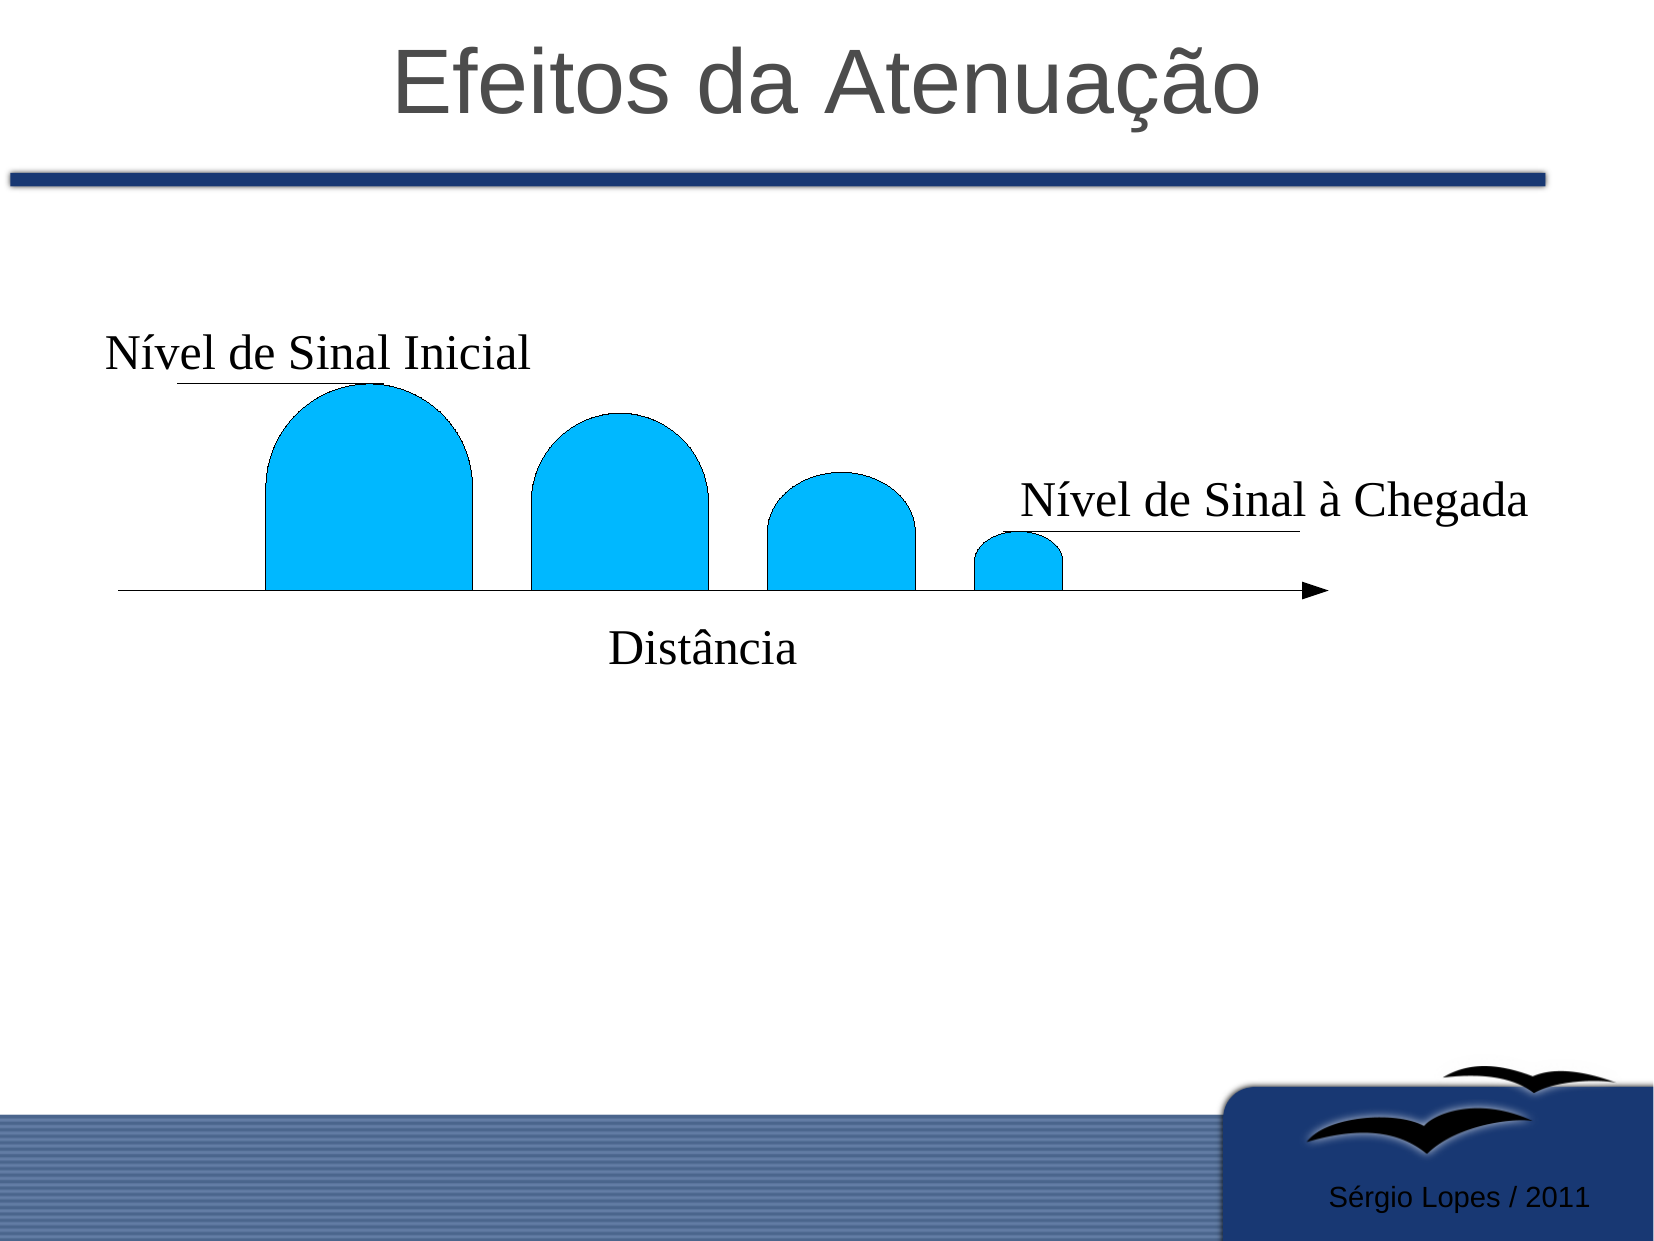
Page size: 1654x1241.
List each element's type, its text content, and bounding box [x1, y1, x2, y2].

text_box [974, 532, 1063, 590]
text_box Nível de Sinal Inicial [104, 324, 532, 381]
title Efeitos da Atenuação [121, 0, 1534, 164]
text_box Sérgio Lopes / 2011 [1328, 1181, 1588, 1214]
text_box [767, 472, 916, 590]
text_box [531, 413, 709, 590]
text_box [265, 384, 473, 590]
text_box Distância [608, 620, 798, 676]
text_box Nível de Sinal à Chegada [1020, 472, 1529, 528]
picture [0, 0, 1654, 1241]
